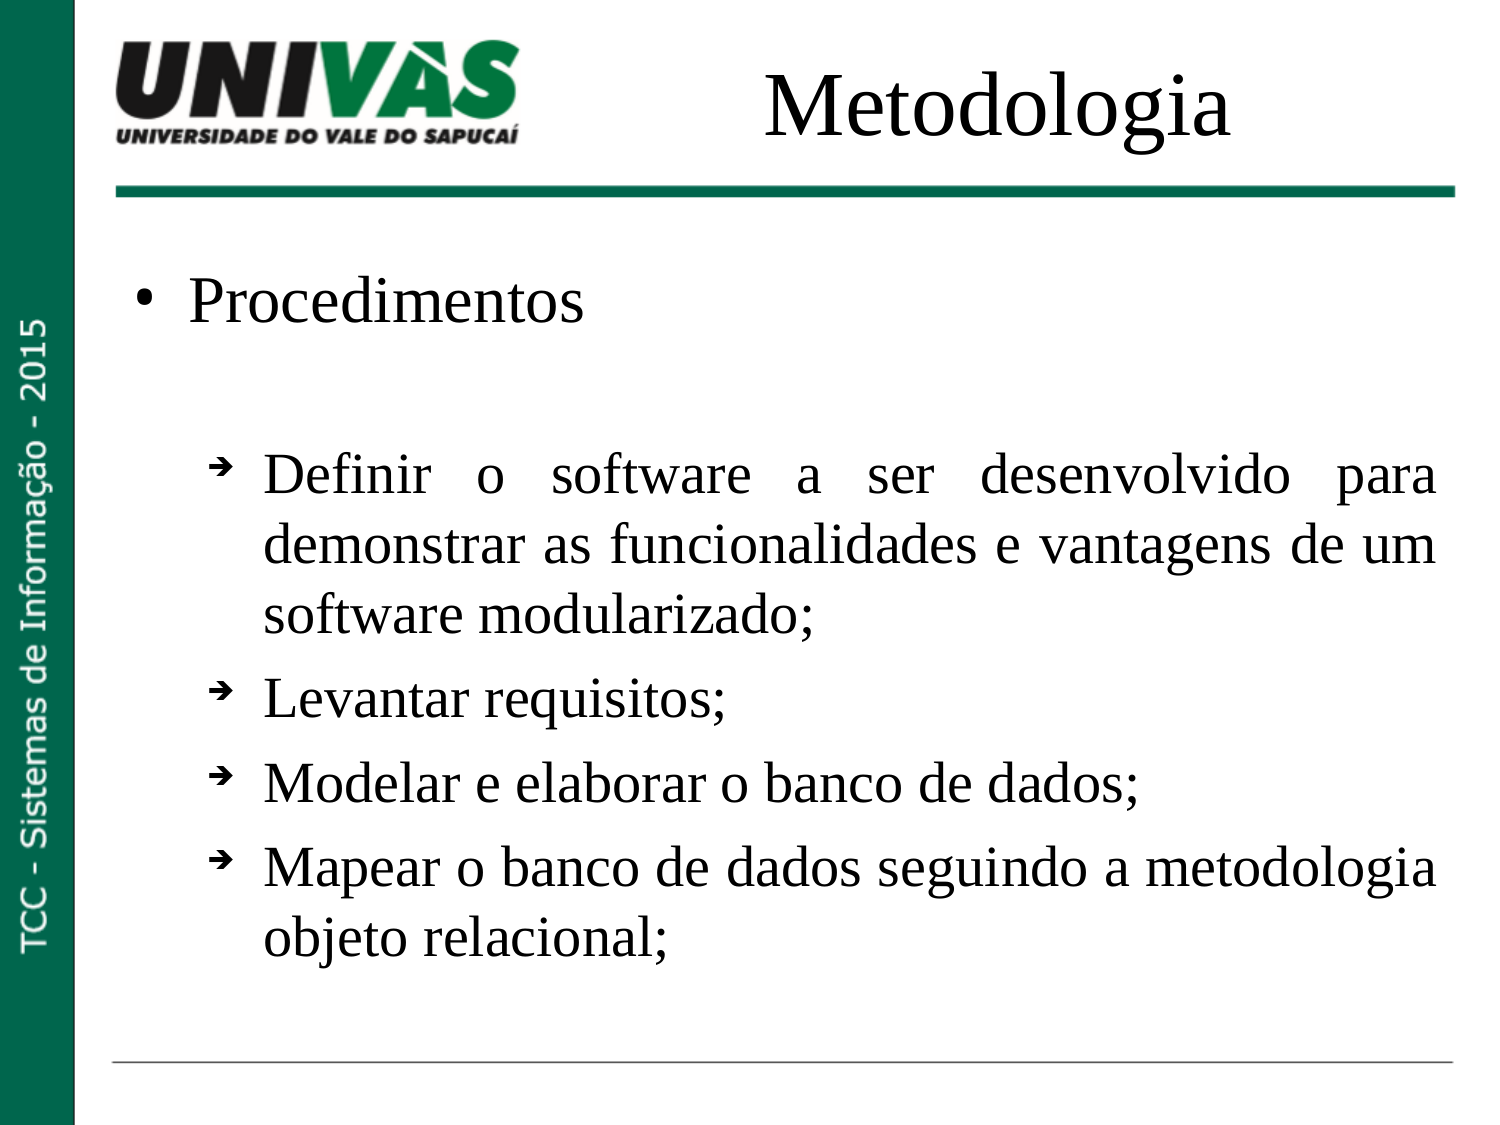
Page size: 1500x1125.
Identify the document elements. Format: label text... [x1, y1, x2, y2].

text_box Procedimentos Definir o software a ser desenvolvido para demonstrar as funcionalidades e vantagens de um software modularizado; Levantar requisitos; Modelar e elaborar o banco de dados; Mapear o banco de dados seguindo a metodologia objeto relacional; [117, 208, 1453, 1046]
picture [0, 0, 1500, 1125]
title Metodologia [543, 23, 1454, 174]
